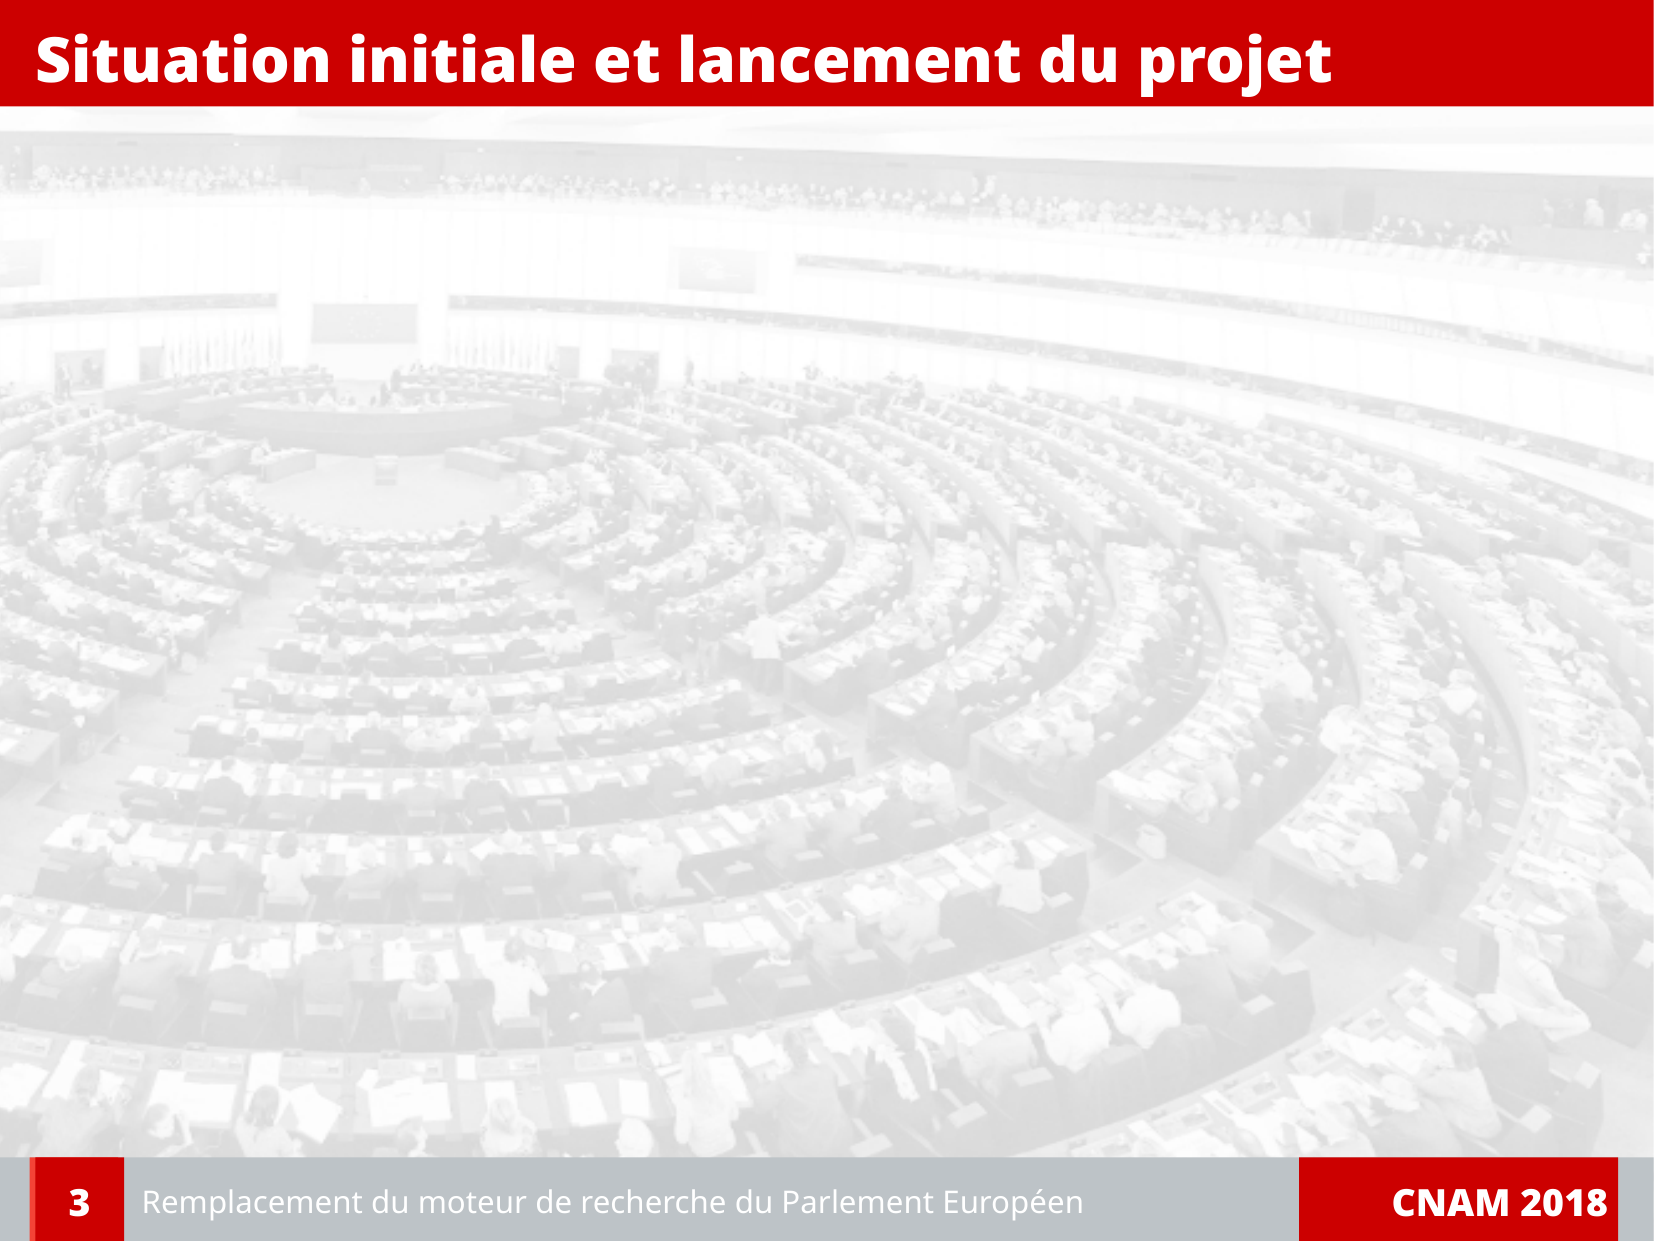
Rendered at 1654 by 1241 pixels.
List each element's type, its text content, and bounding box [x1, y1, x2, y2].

title Situation initiale et lancement du projet [35, 0, 1571, 101]
picture [0, 107, 1654, 1157]
